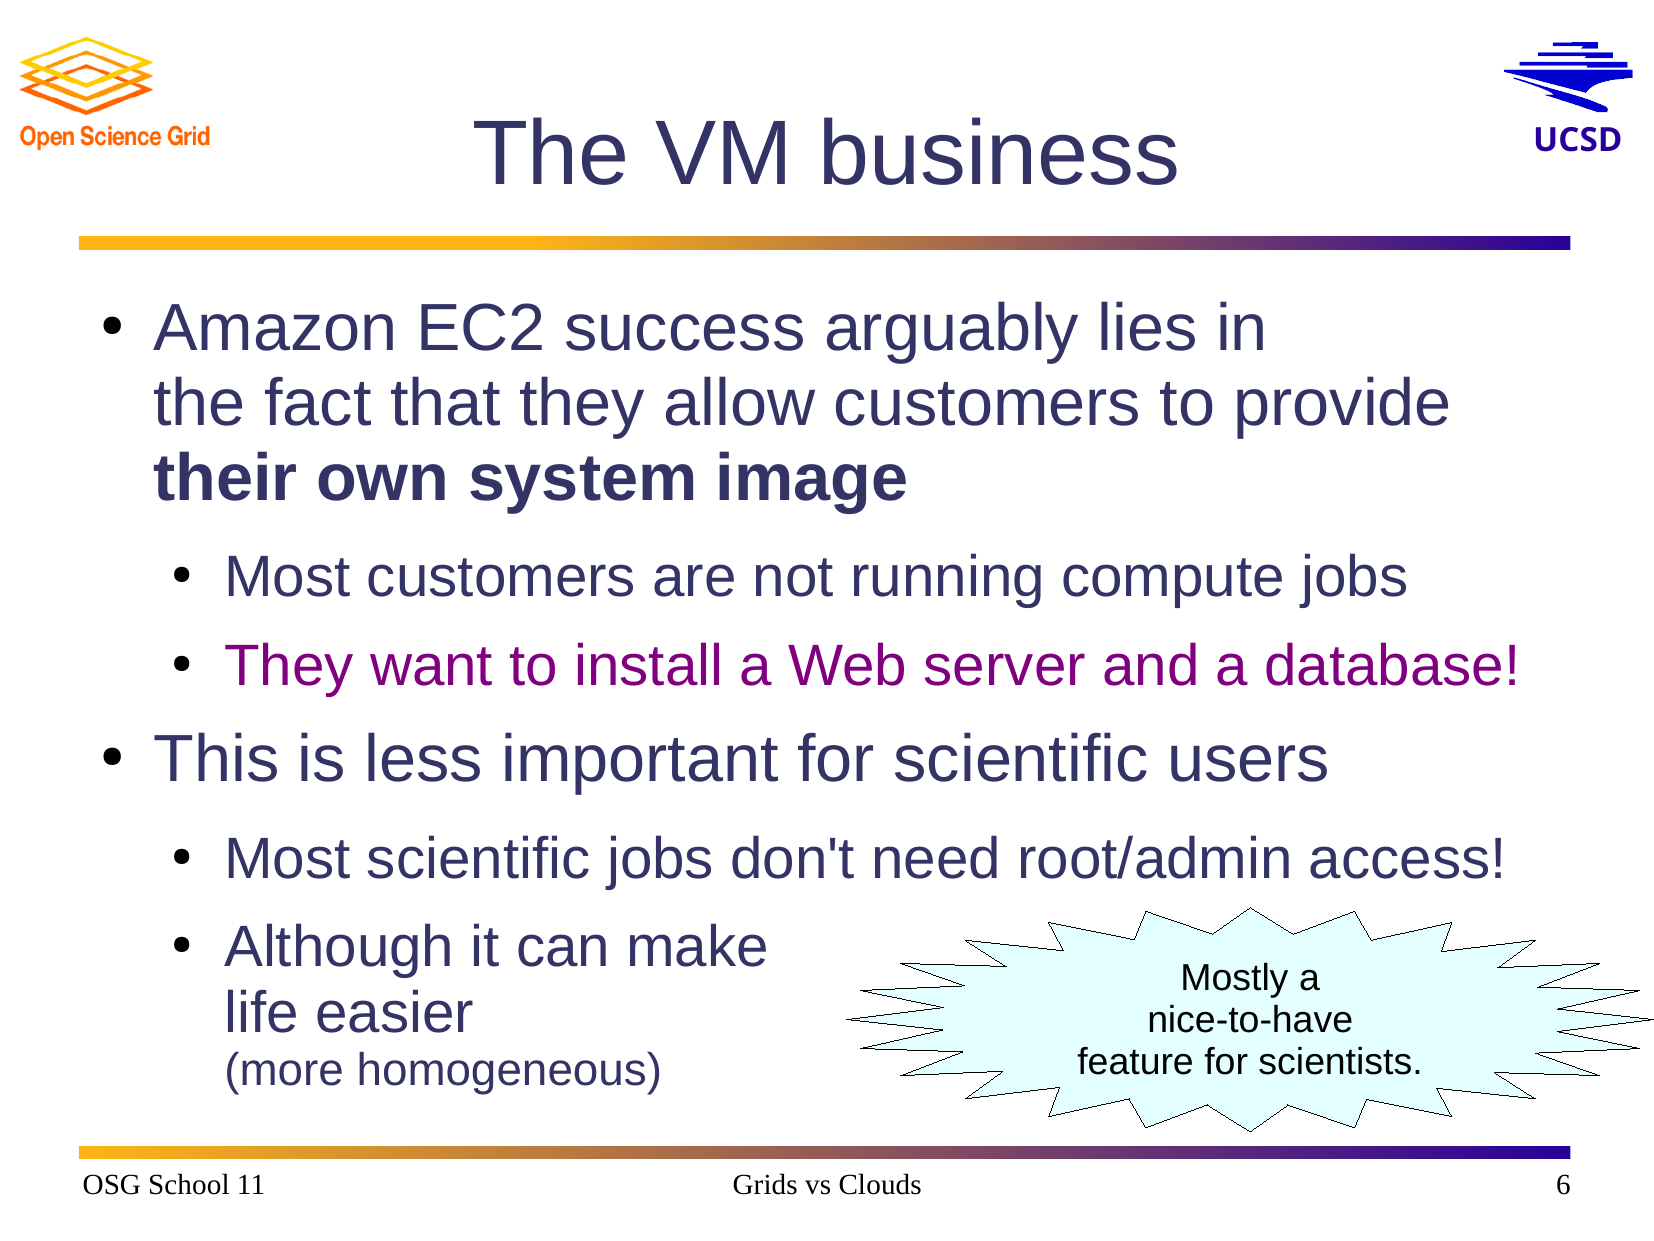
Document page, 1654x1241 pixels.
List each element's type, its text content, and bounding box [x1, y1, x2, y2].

title The VM business [82, 56, 1571, 250]
text_box Mostly a nice-to-have feature for scientists. [846, 907, 1654, 1132]
picture [0, 14, 229, 167]
picture [1495, 42, 1637, 118]
list Amazon EC2 success arguably lies in the fact that they allow customers to provide their own system image Most customers are not running compute jobs They want to install a Web server and a database! This is less important for scientific users Most scientific jobs don't need root/admin access! Although it can make life easier (more homogeneous) [82, 290, 1571, 1135]
